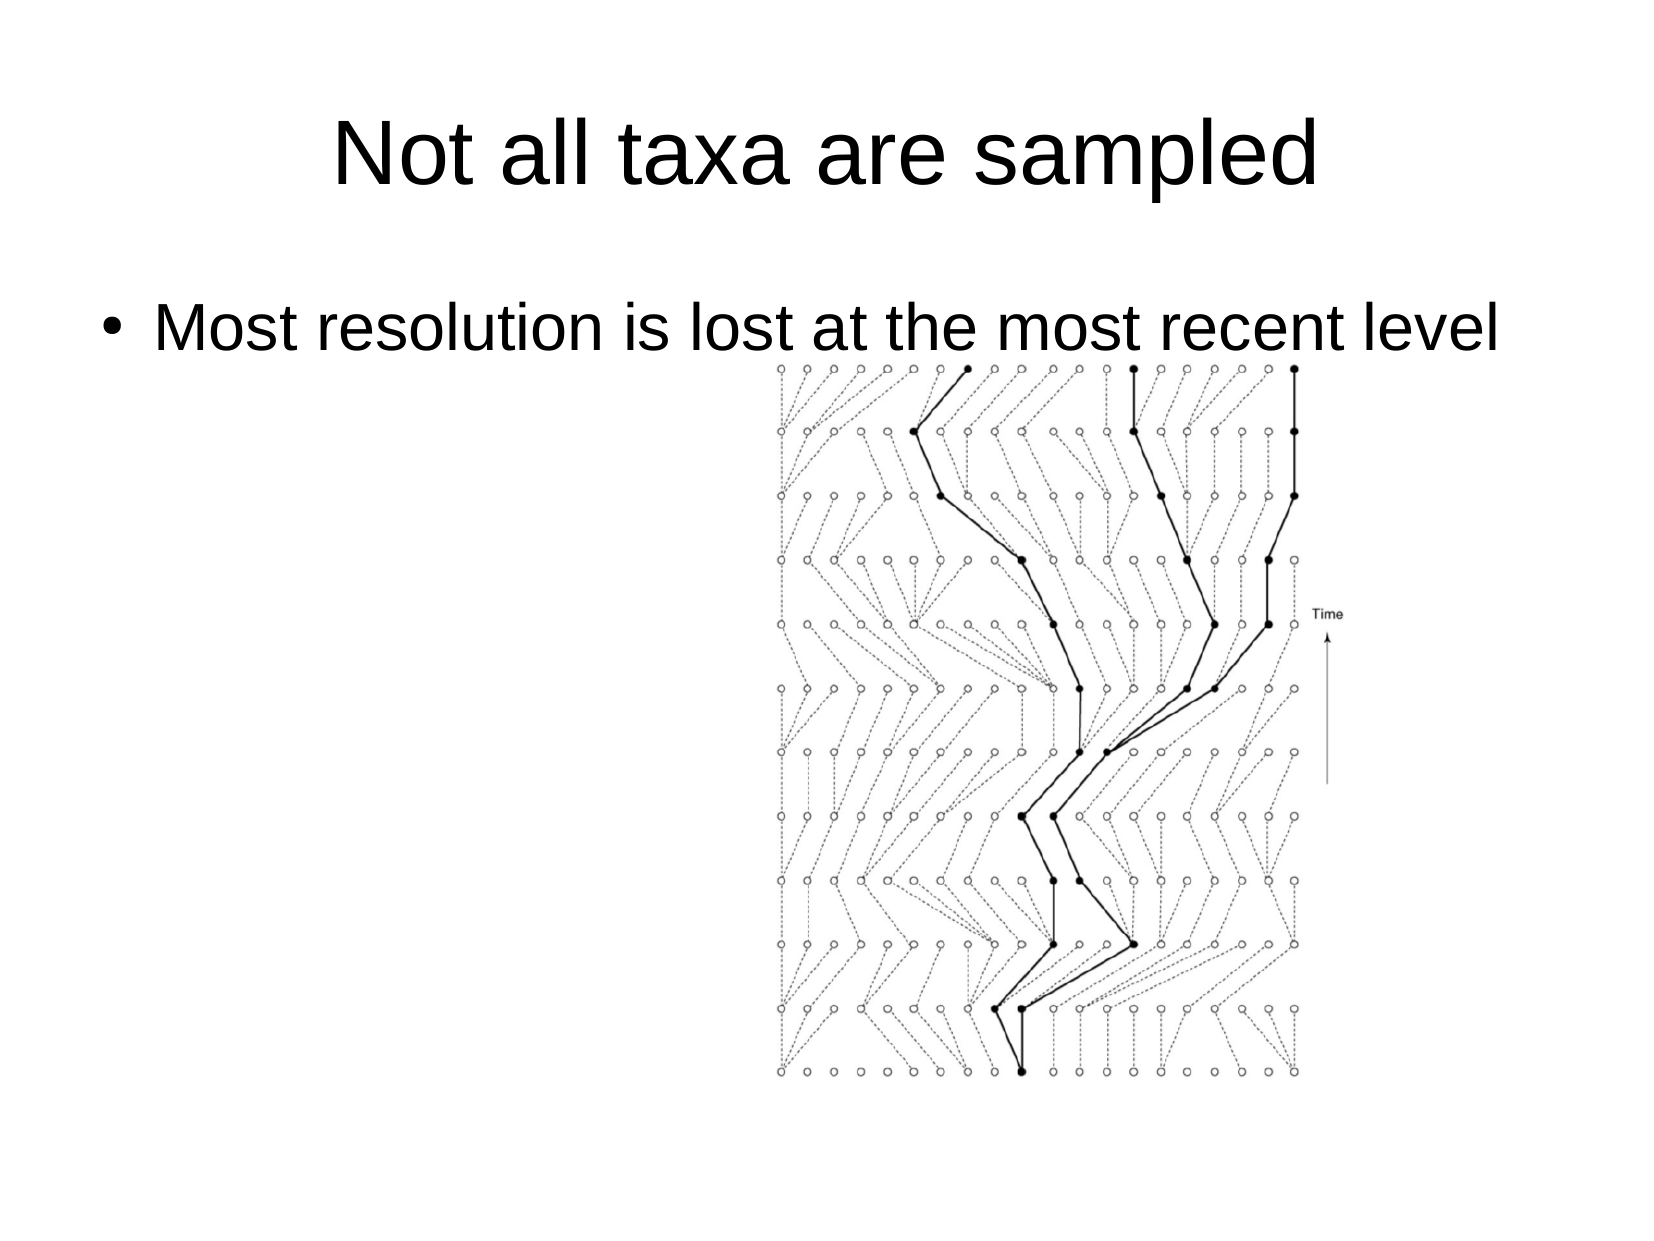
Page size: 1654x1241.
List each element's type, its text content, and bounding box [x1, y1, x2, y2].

title Not all taxa are sampled [82, 49, 1571, 257]
picture [771, 1010, 1351, 1081]
list Most resolution is lost at the most recent level [82, 290, 1571, 1010]
